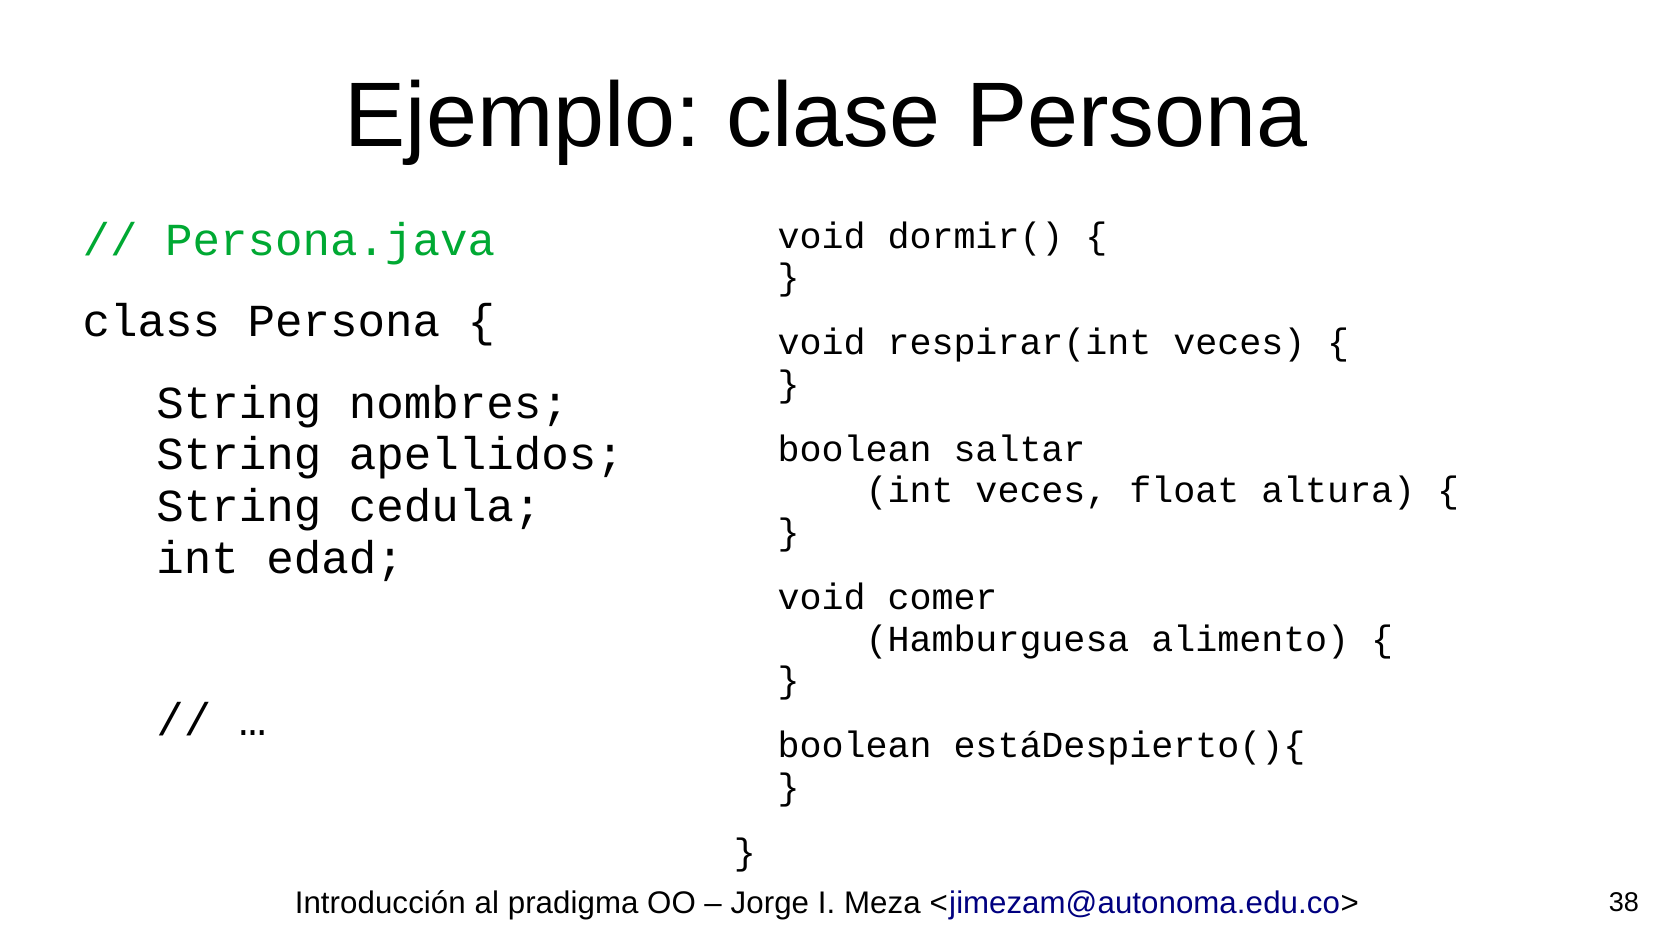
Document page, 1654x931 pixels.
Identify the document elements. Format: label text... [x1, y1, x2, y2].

list // Persona.java class Persona { String nombres; String apellidos; String cedula; int edad; // … [82, 217, 733, 879]
list void dormir() { } void respirar(int veces) { } boolean saltar (int veces, float altura) { } void comer (Hamburguesa alimento) { } boolean estáDespierto(){ } } [733, 217, 1572, 879]
title Ejemplo: clase Persona [82, 37, 1571, 193]
